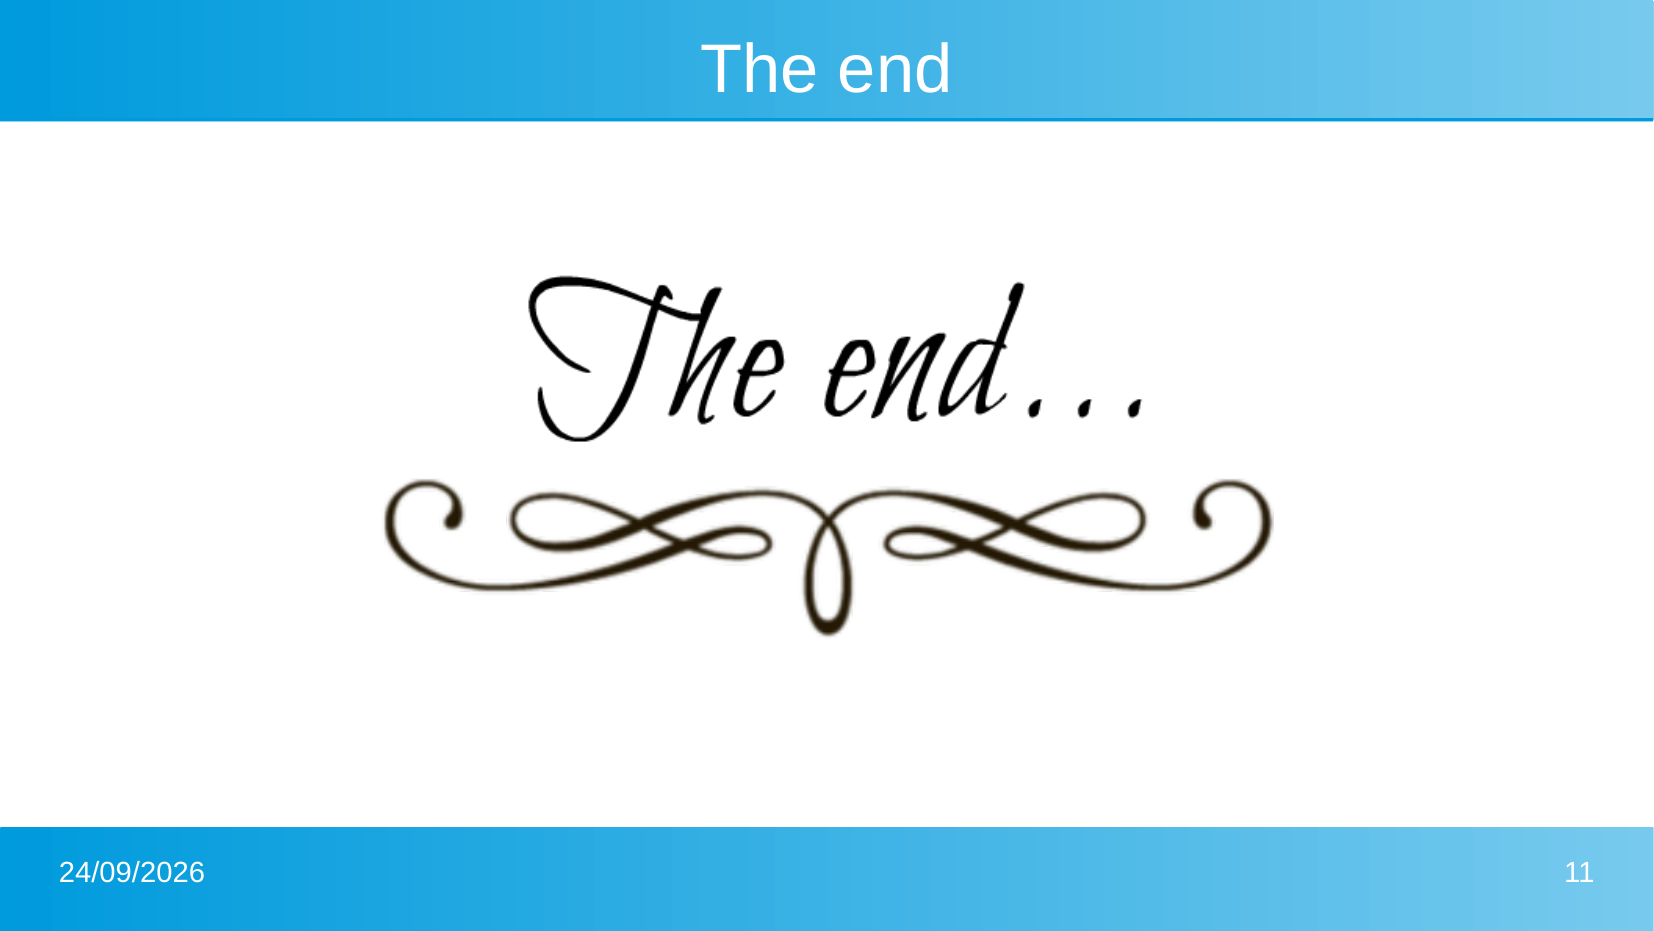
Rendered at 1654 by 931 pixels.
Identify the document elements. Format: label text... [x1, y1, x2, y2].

picture [305, 176, 1352, 753]
title The end [59, 29, 1595, 108]
